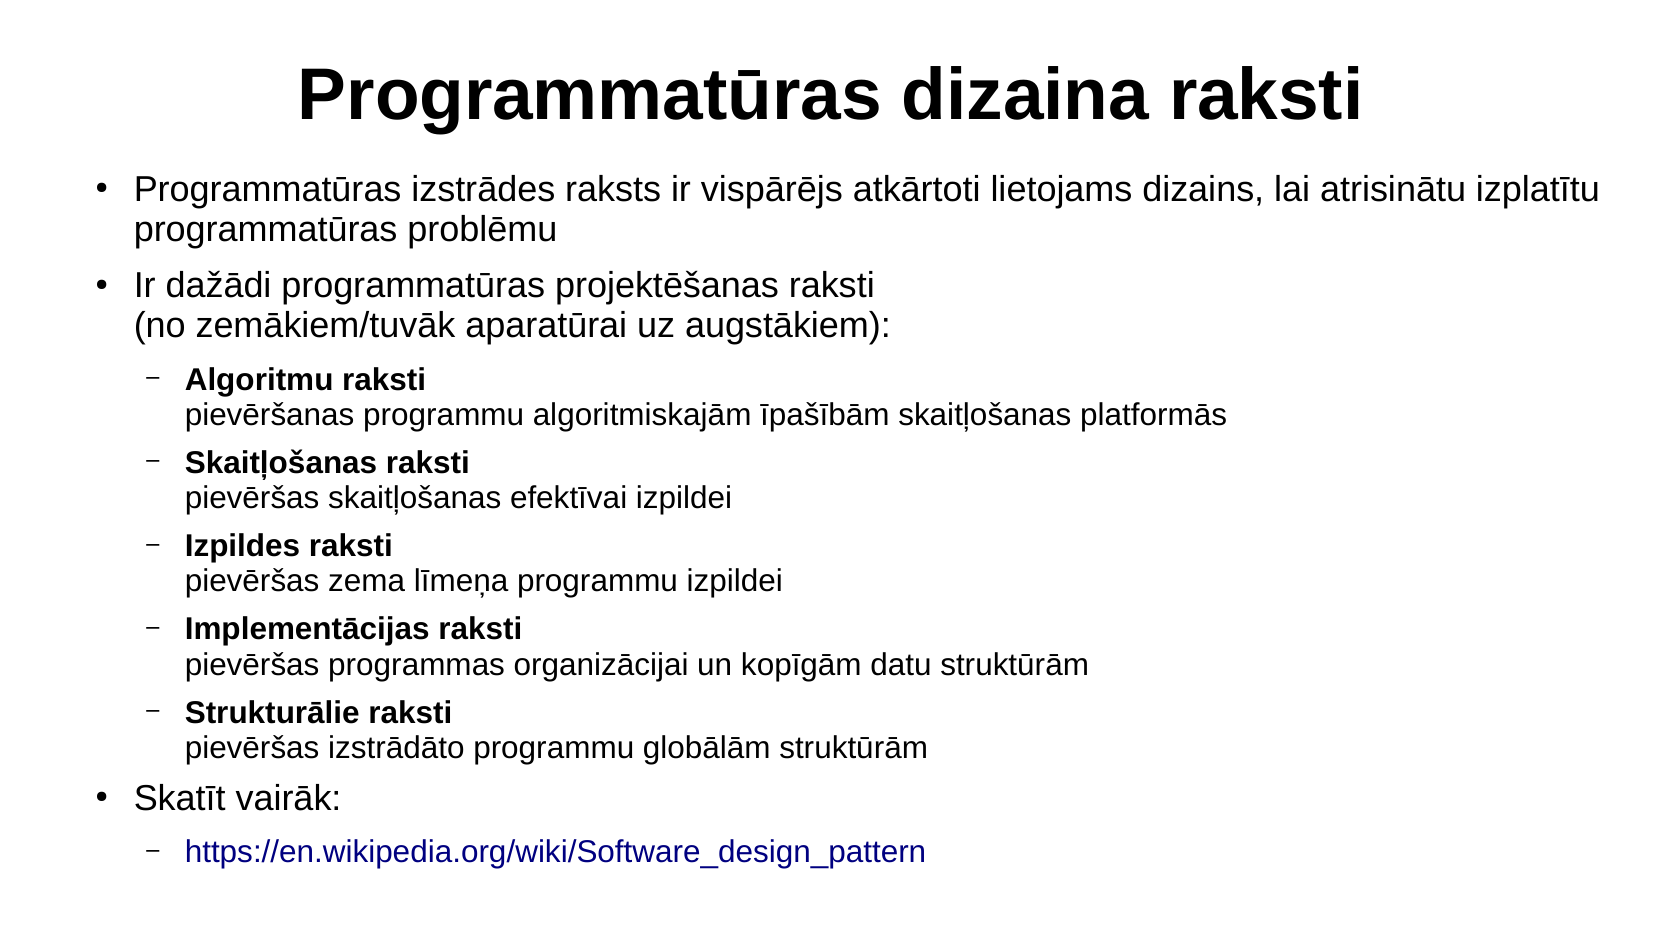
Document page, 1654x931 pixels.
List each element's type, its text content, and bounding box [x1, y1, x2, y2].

title Programmatūras dizaina raksti [86, 52, 1576, 135]
list Programmatūras izstrādes raksts ir vispārējs atkārtoti lietojams dizains, lai atrisinātu izplatītu programmatūras problēmu Ir dažādi programmatūras projektēšanas raksti (no zemākiem/tuvāk aparatūrai uz augstākiem): Algoritmu raksti pievēršanas programmu algoritmiskajām īpašībām skaitļošanas platformās Skaitļošanas raksti pievēršas skaitļošanas efektīvai izpildei Izpildes raksti pievēršas zema līmeņa programmu izpildei Implementācijas raksti pievēršas programmas organizācijai un kopīgām datu struktūrām Strukturālie raksti pievēršas izstrādāto programmu globālām struktūrām Skatīt vairāk: https://en.wikipedia.org/wiki/Software_design_pattern [82, 168, 1621, 878]
